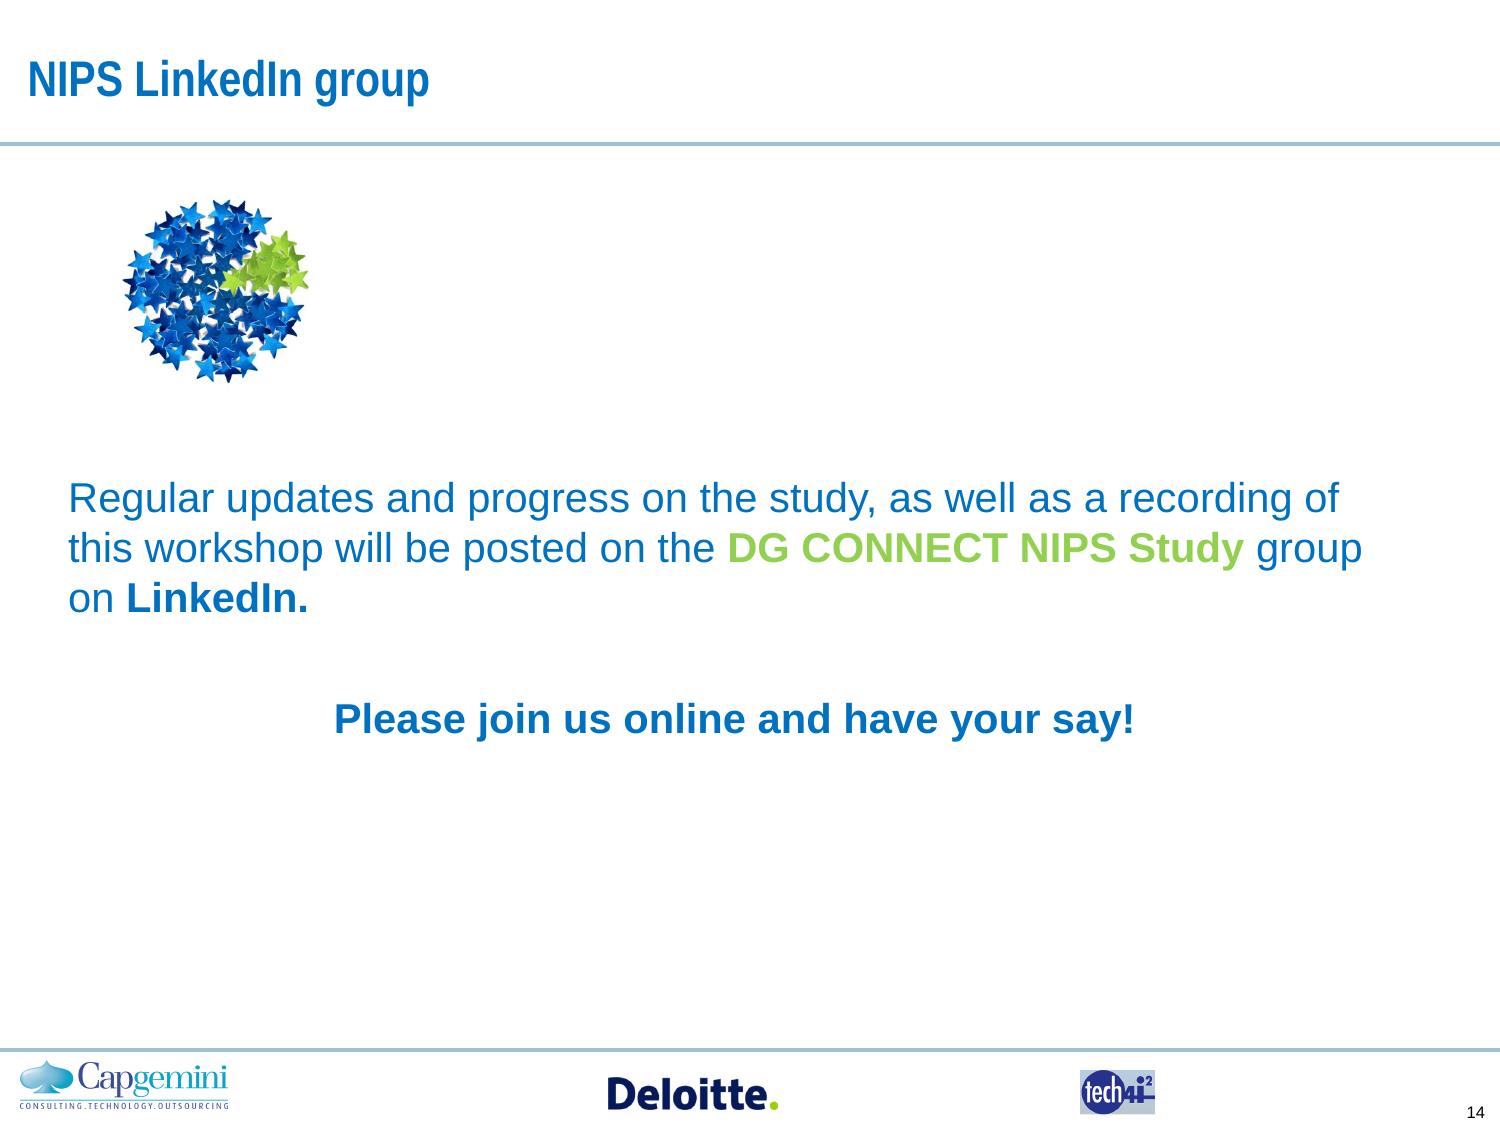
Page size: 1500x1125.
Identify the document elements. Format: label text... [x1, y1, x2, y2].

title NIPS LinkedIn group [12, 12, 1488, 114]
text_box <number> [1149, 1101, 1500, 1125]
picture [1080, 1070, 1155, 1115]
picture [608, 1077, 778, 1110]
list Regular updates and progress on the study, as well as a recording of this workshop will be posted on the DG CONNECT NIPS Study group on LinkedIn. Please join us online and have your say! [53, 160, 1417, 915]
picture [20, 1060, 228, 1109]
picture [88, 163, 344, 411]
